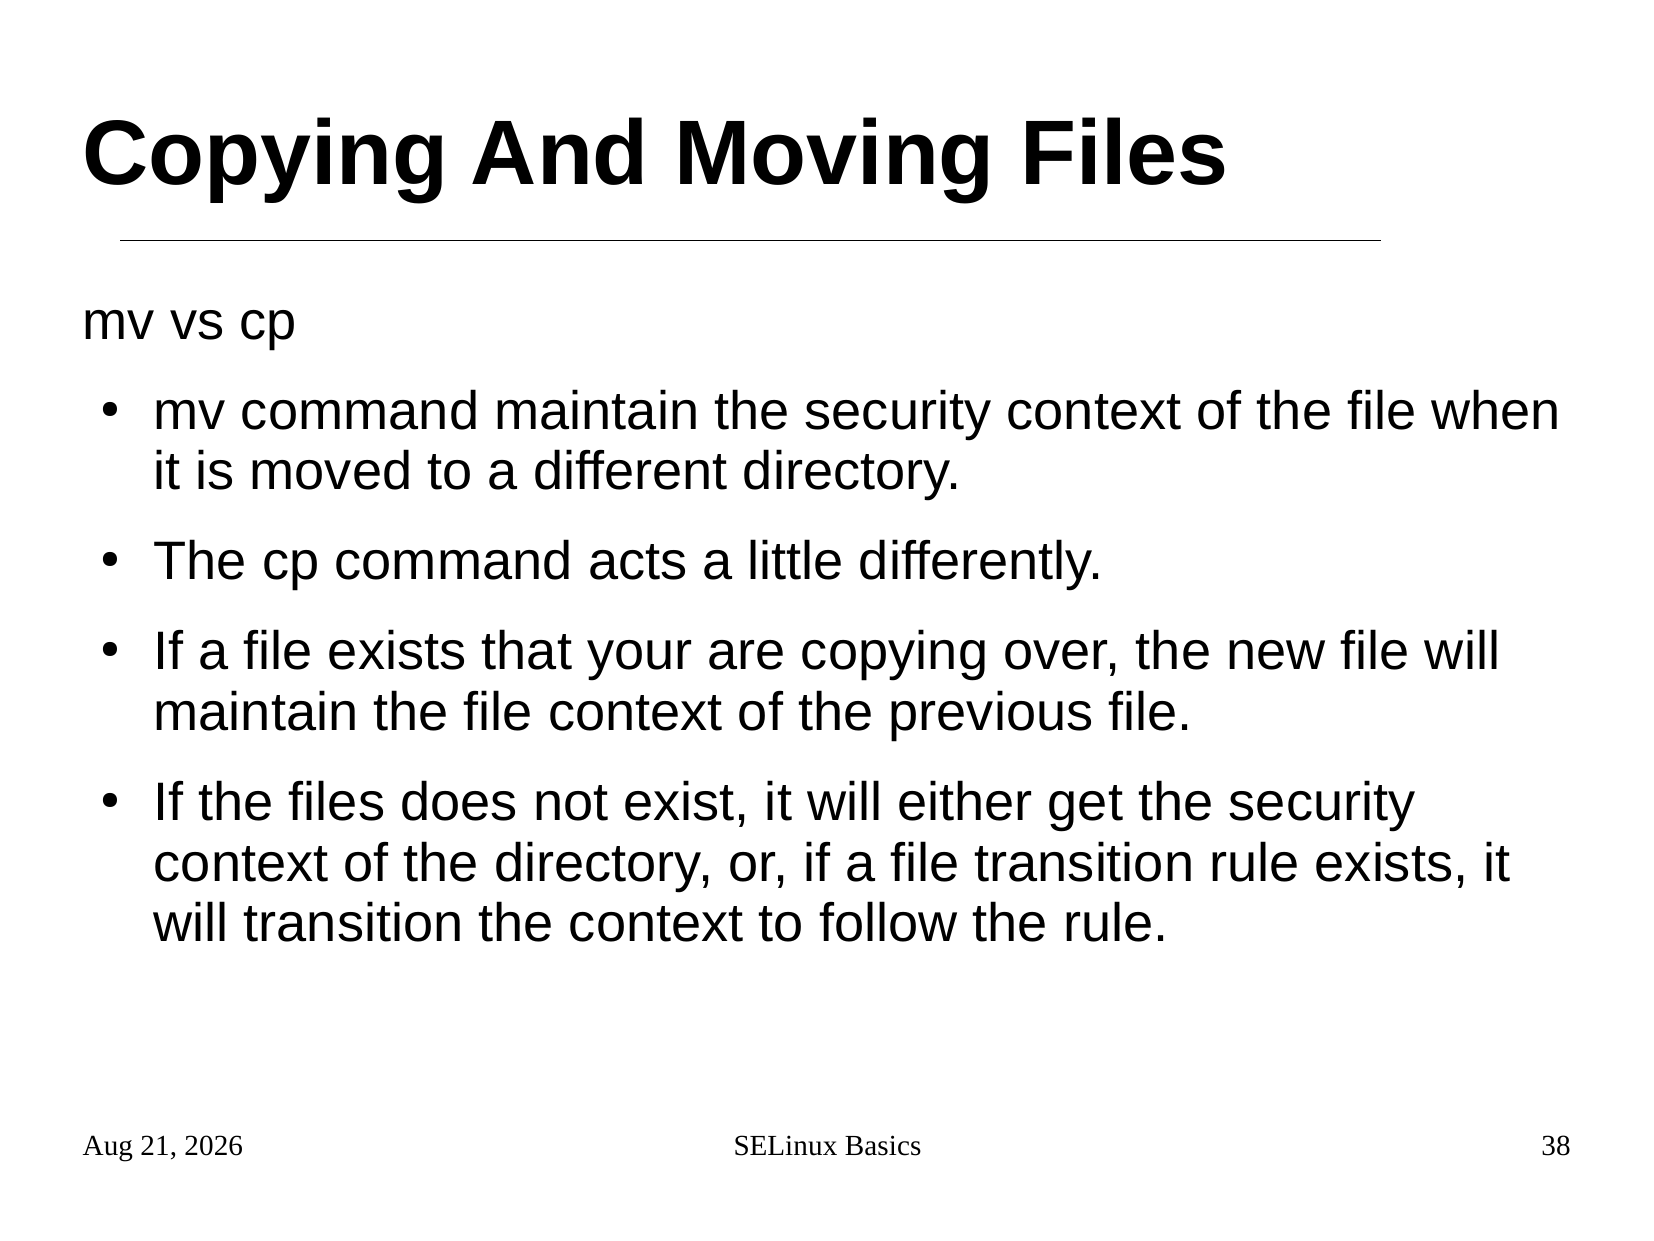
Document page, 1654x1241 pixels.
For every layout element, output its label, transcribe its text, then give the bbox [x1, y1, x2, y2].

list mv vs cp mv command maintain the security context of the file when it is moved to a different directory. The cp command acts a little differently. If a file exists that your are copying over, the new file will maintain the file context of the previous file. If the files does not exist, it will either get the security context of the directory, or, if a file transition rule exists, it will transition the context to follow the rule. [82, 290, 1571, 1010]
title Copying And Moving Files [82, 49, 1571, 257]
